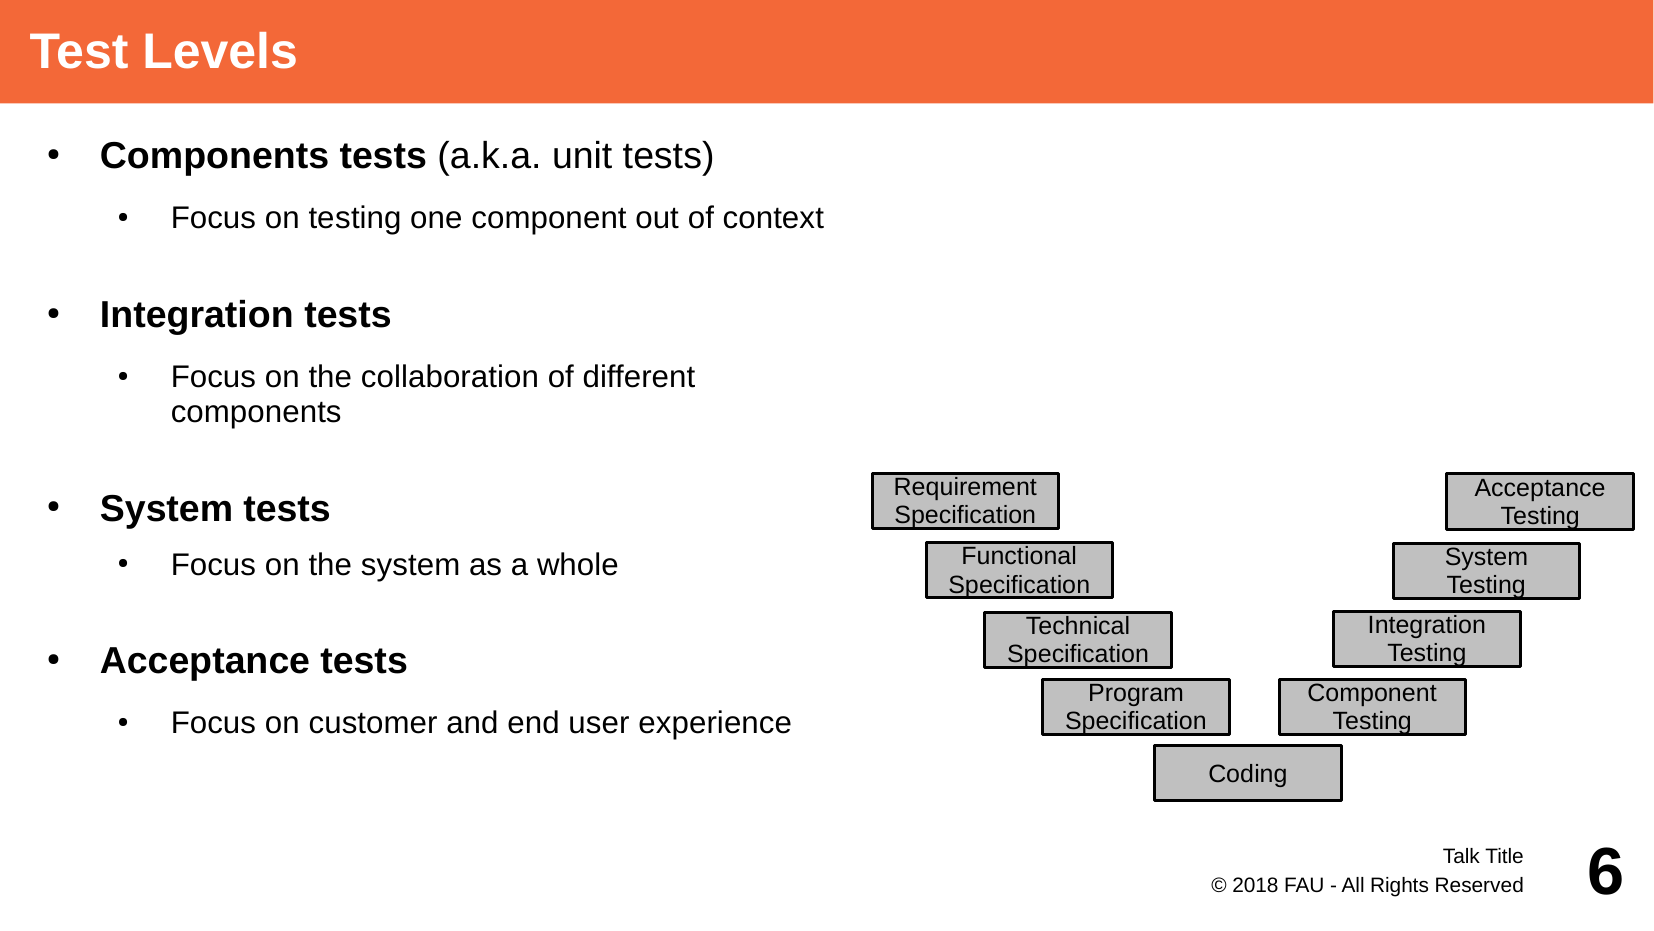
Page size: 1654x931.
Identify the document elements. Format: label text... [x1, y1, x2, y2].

text_box Integration Testing [1333, 611, 1521, 667]
title Test Levels [0, 0, 1654, 104]
list Components tests (a.k.a. unit tests) Focus on testing one component out of context Integration tests Focus on the collaboration of different components System tests Focus on the system as a whole Acceptance tests Focus on customer and end user experience [29, 135, 844, 856]
text_box Requirement Specification [872, 473, 1059, 529]
text_box Coding [1154, 745, 1342, 801]
text_box Program Specification [1042, 679, 1230, 735]
text_box Acceptance Testing [1446, 473, 1634, 530]
text_box System Testing [1393, 543, 1580, 599]
text_box Technical Specification [984, 612, 1172, 668]
text_box Component Testing [1279, 679, 1466, 735]
text_box Functional Specification [926, 542, 1113, 598]
